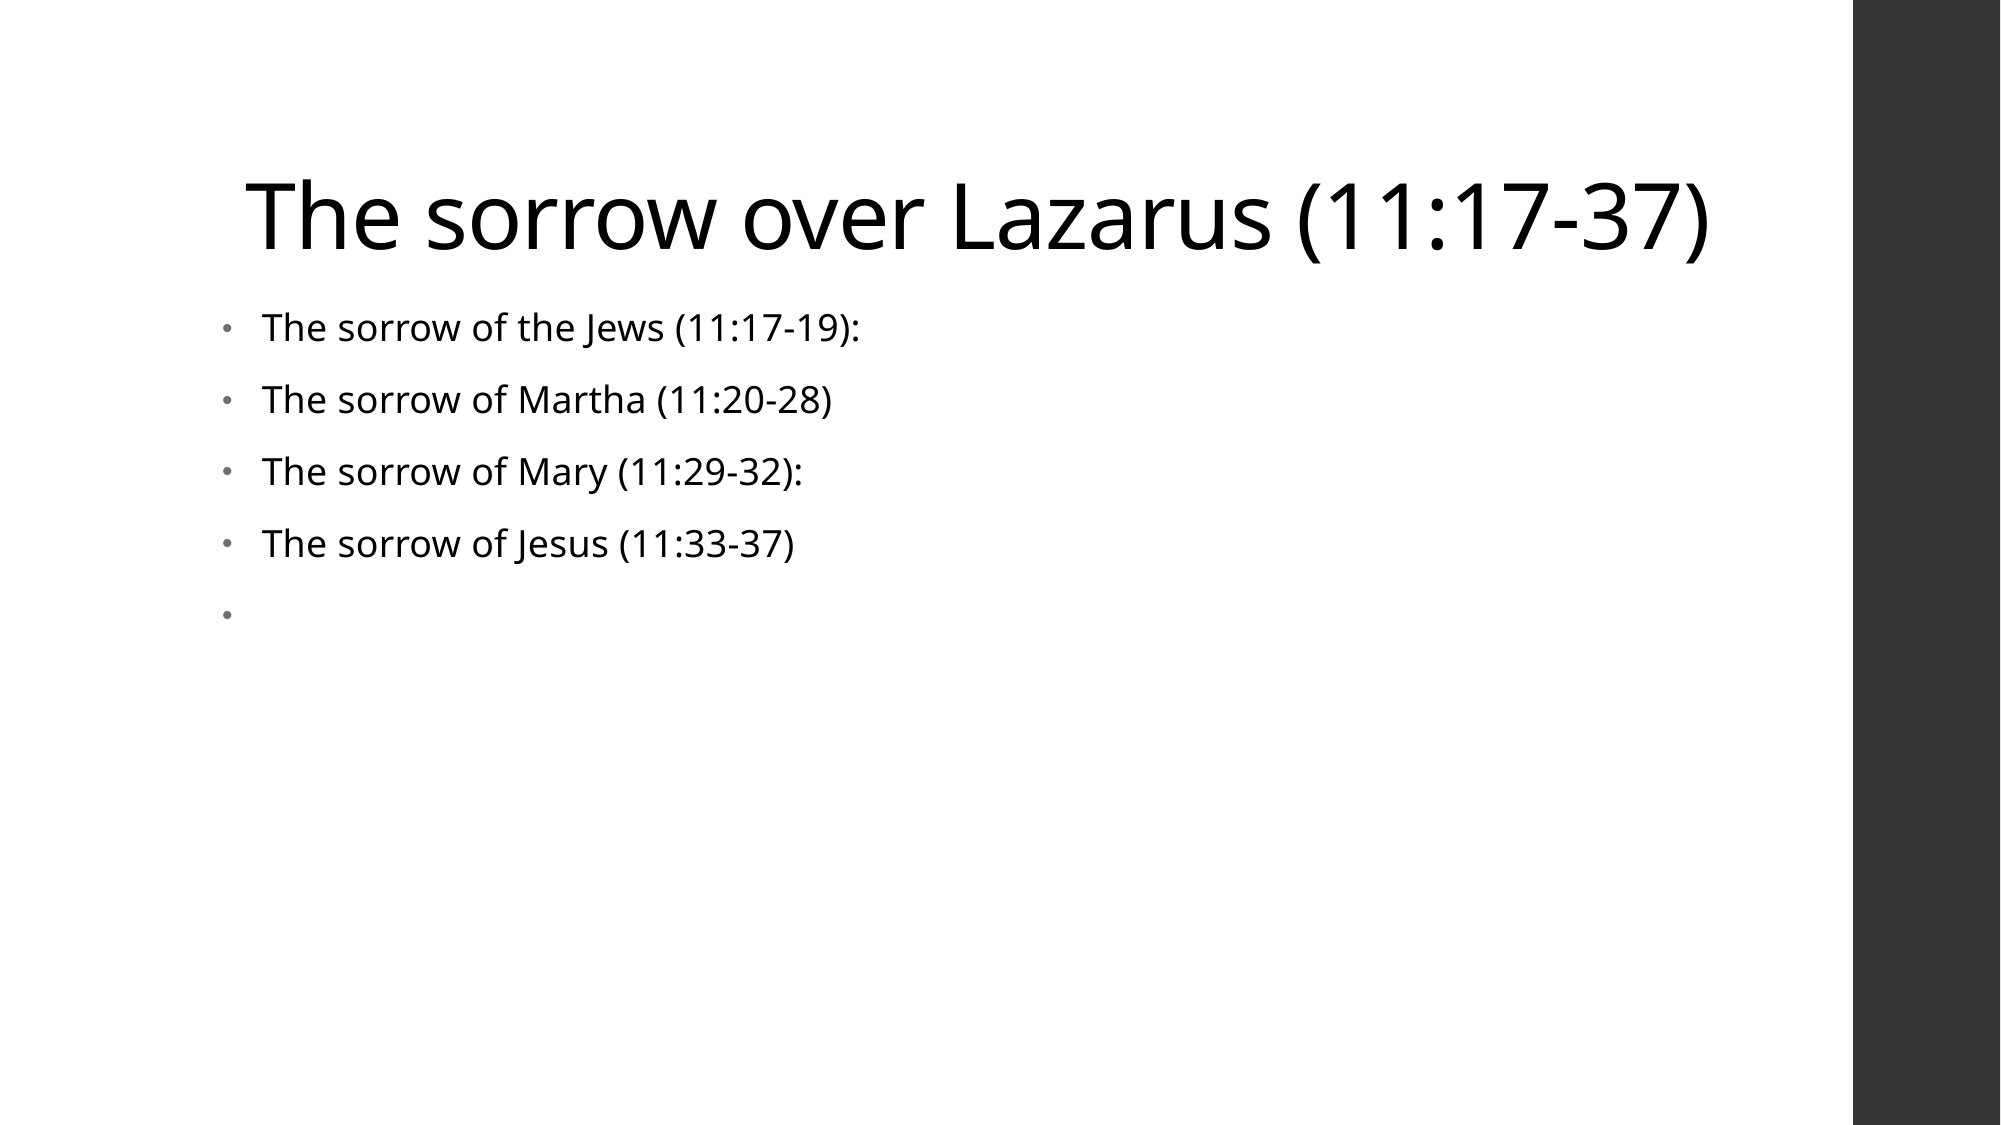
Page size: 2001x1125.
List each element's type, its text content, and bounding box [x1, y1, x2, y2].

title The sorrow over Lazarus (11:17-37) [206, 60, 1797, 278]
list The sorrow of the Jews (11:17-19): The sorrow of Martha (11:20-28) The sorrow of Mary (11:29-32): The sorrow of Jesus (11:33-37) [206, 299, 1617, 1014]
